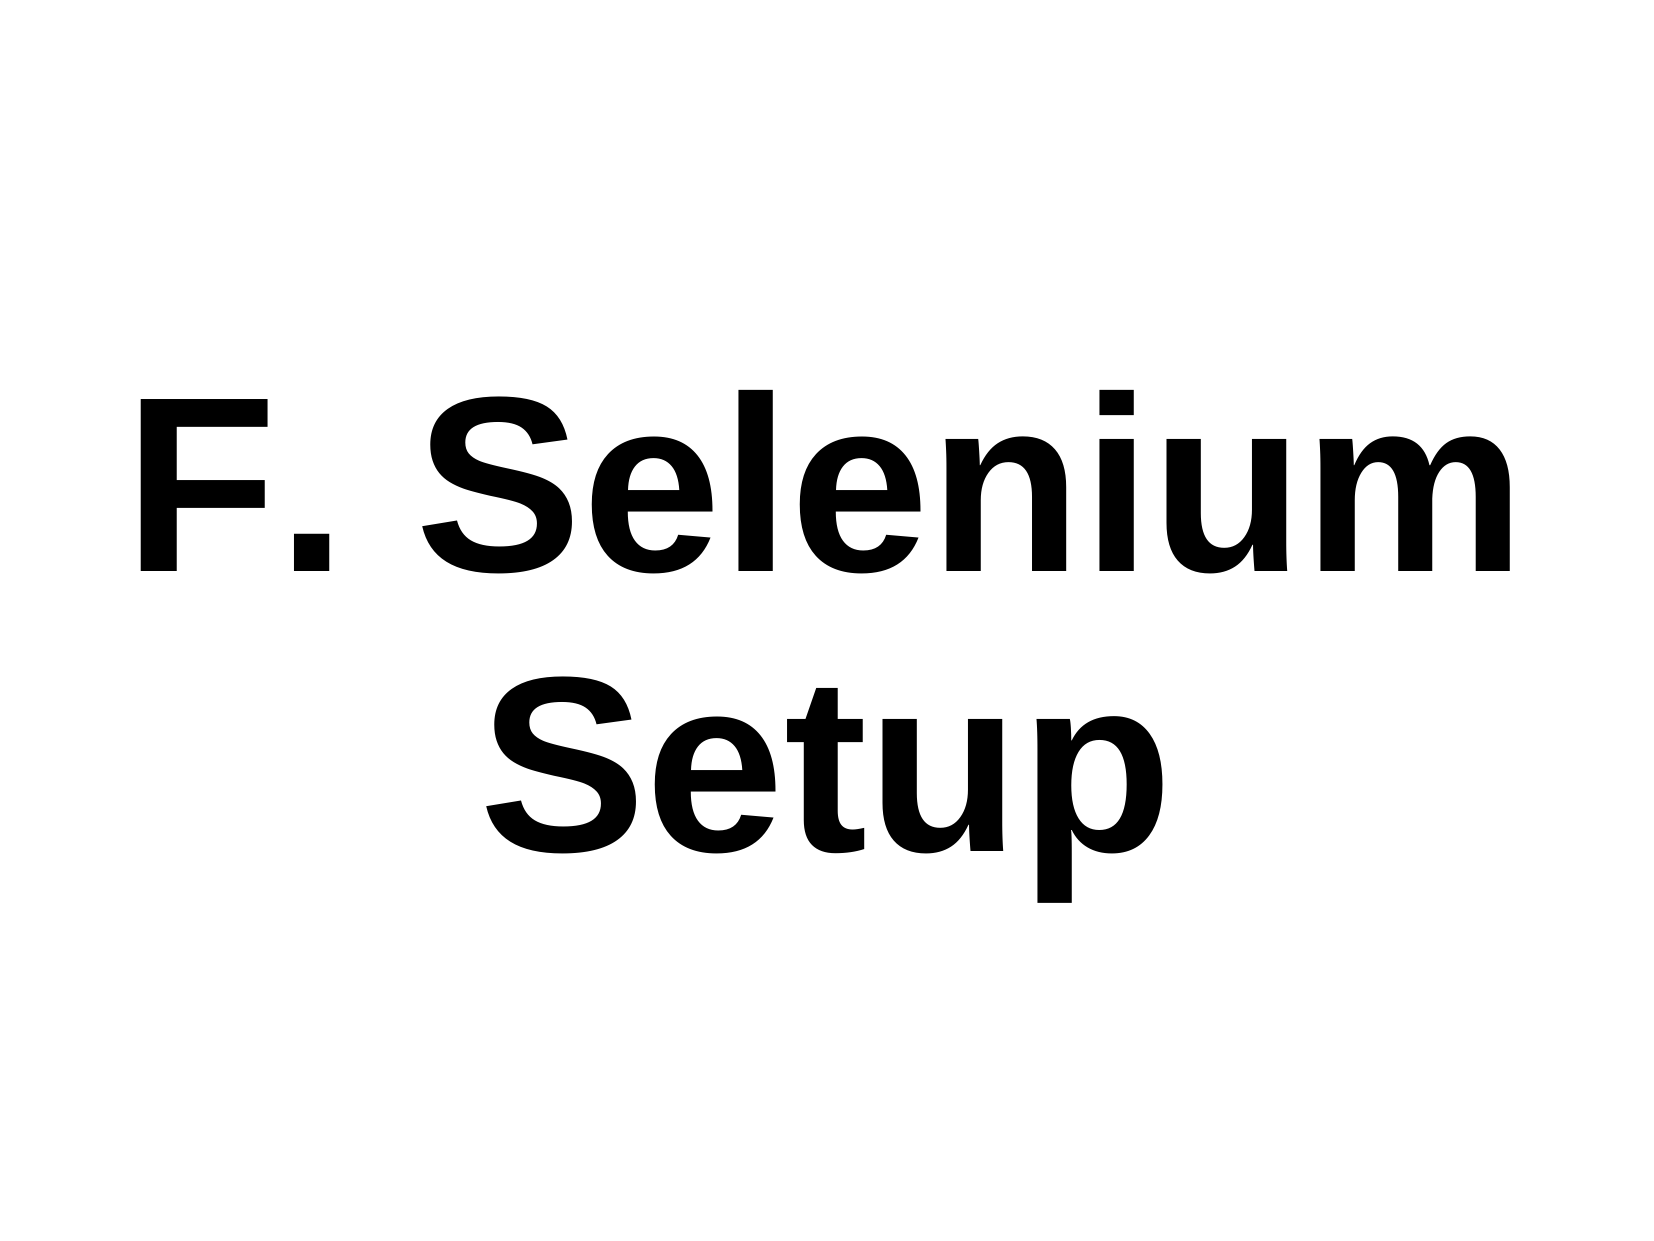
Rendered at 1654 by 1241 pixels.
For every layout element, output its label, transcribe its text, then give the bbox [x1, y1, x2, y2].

title F. Selenium Setup [82, 49, 1571, 1201]
